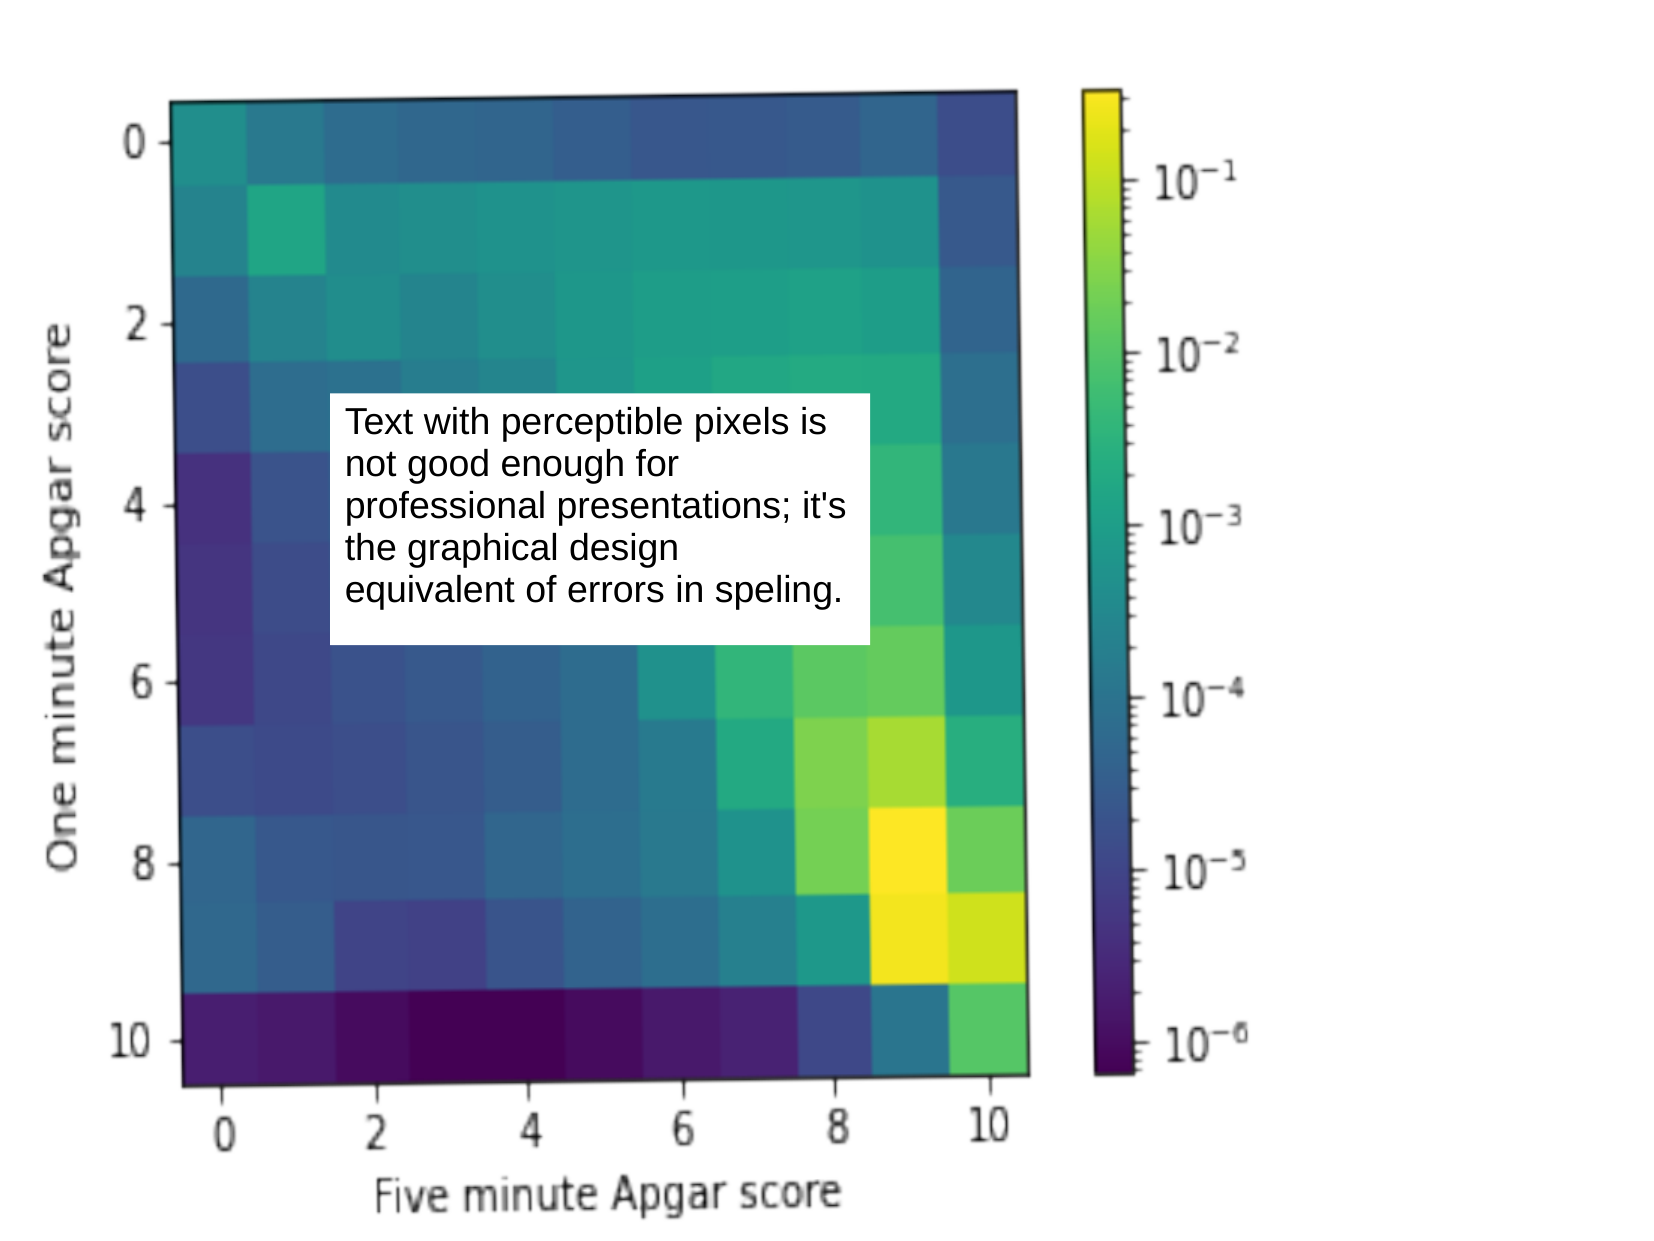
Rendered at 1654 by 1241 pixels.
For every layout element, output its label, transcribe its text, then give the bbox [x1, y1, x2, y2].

text_box Text with perceptible pixels is not good enough for professional presentations; it's the graphical design equivalent of errors in speling. [330, 393, 871, 646]
picture [0, 0, 1456, 1241]
